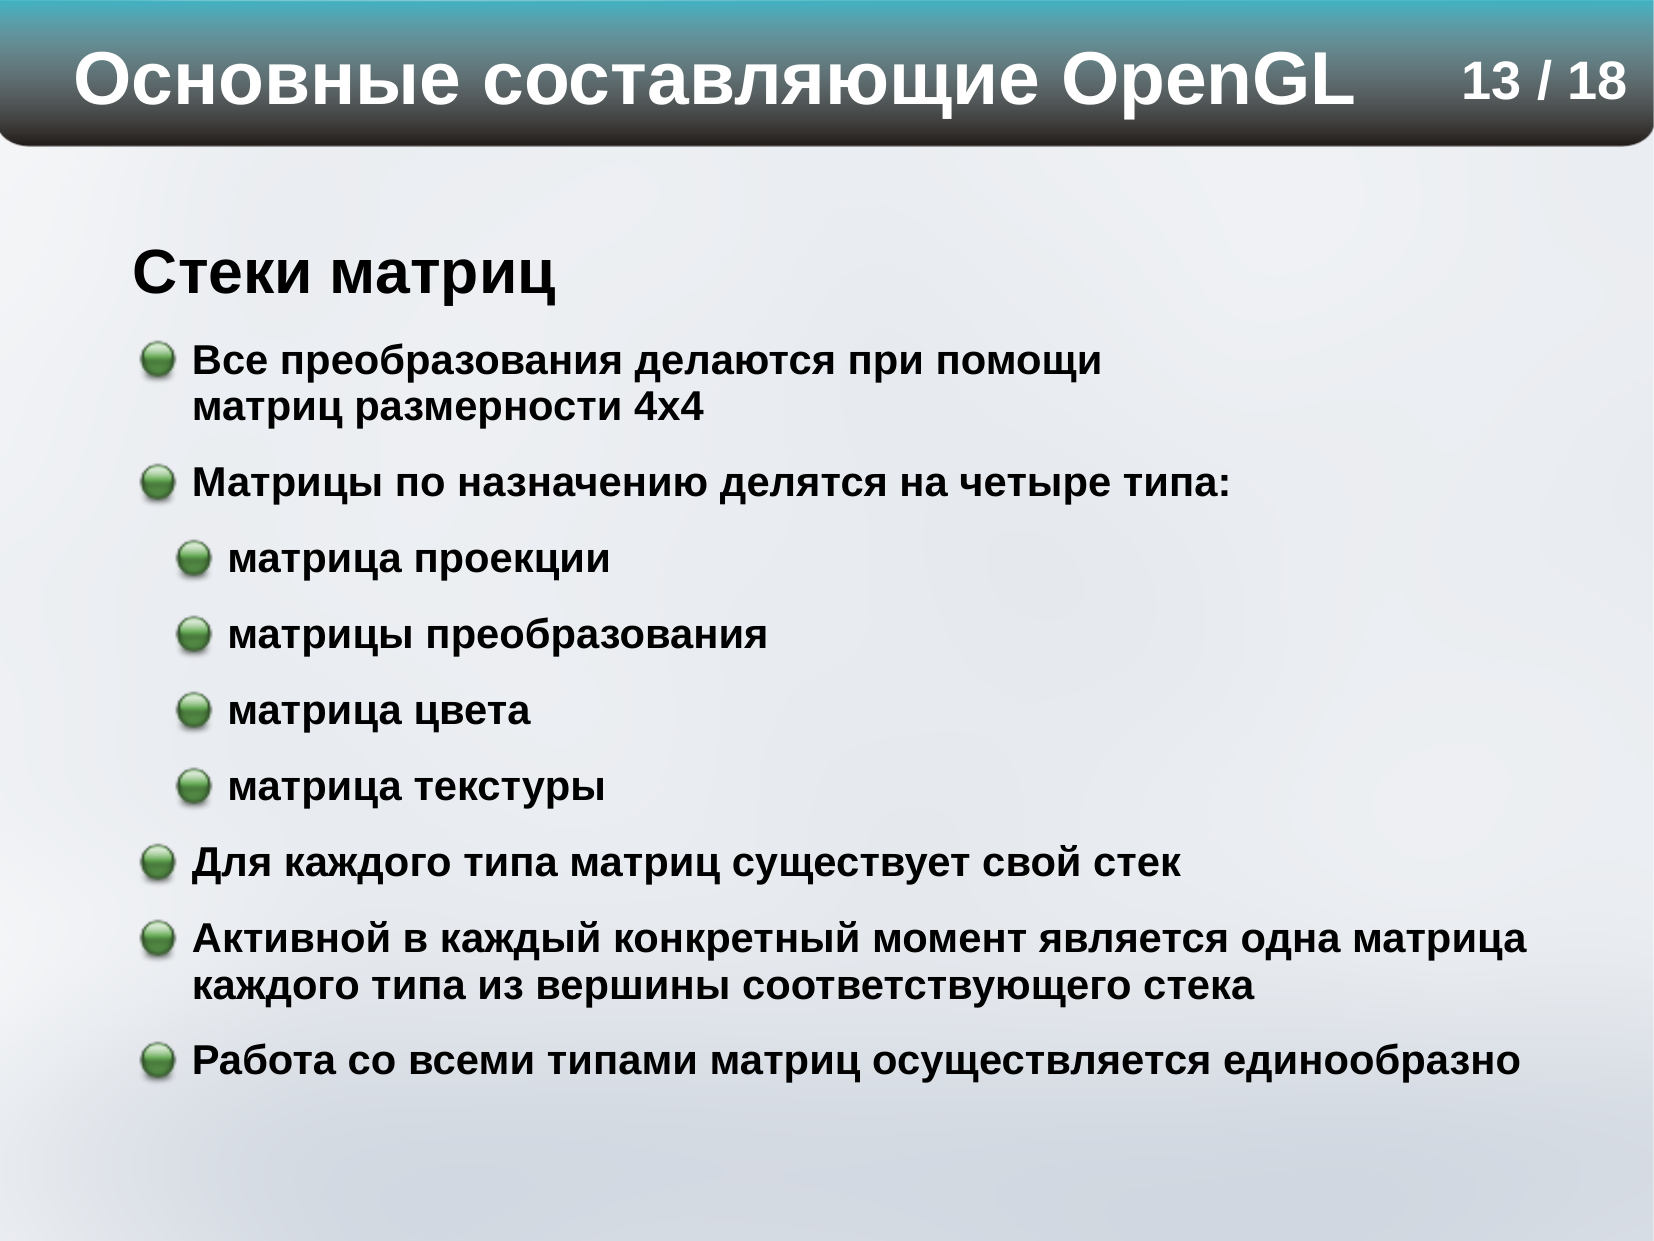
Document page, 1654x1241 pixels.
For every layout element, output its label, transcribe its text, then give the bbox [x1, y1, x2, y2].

text_box Основные составляющие OpenGL [59, 29, 1418, 129]
picture [0, 0, 1654, 1241]
text_box Стеки матриц Все преобразования делаются при помощи матриц размерности 4х4 Матрицы по назначению делятся на четыре типа: матрица проекции матрицы преобразования матрица цвета матрица текстуры Для каждого типа матриц существует свой стек Активной в каждый конкретный момент является одна матрица каждого типа из вершины соответствующего стека Работа со всеми типами матриц осуществляется единообразно [118, 194, 1595, 1057]
text_box <номер> / 18 [1446, 42, 1654, 179]
